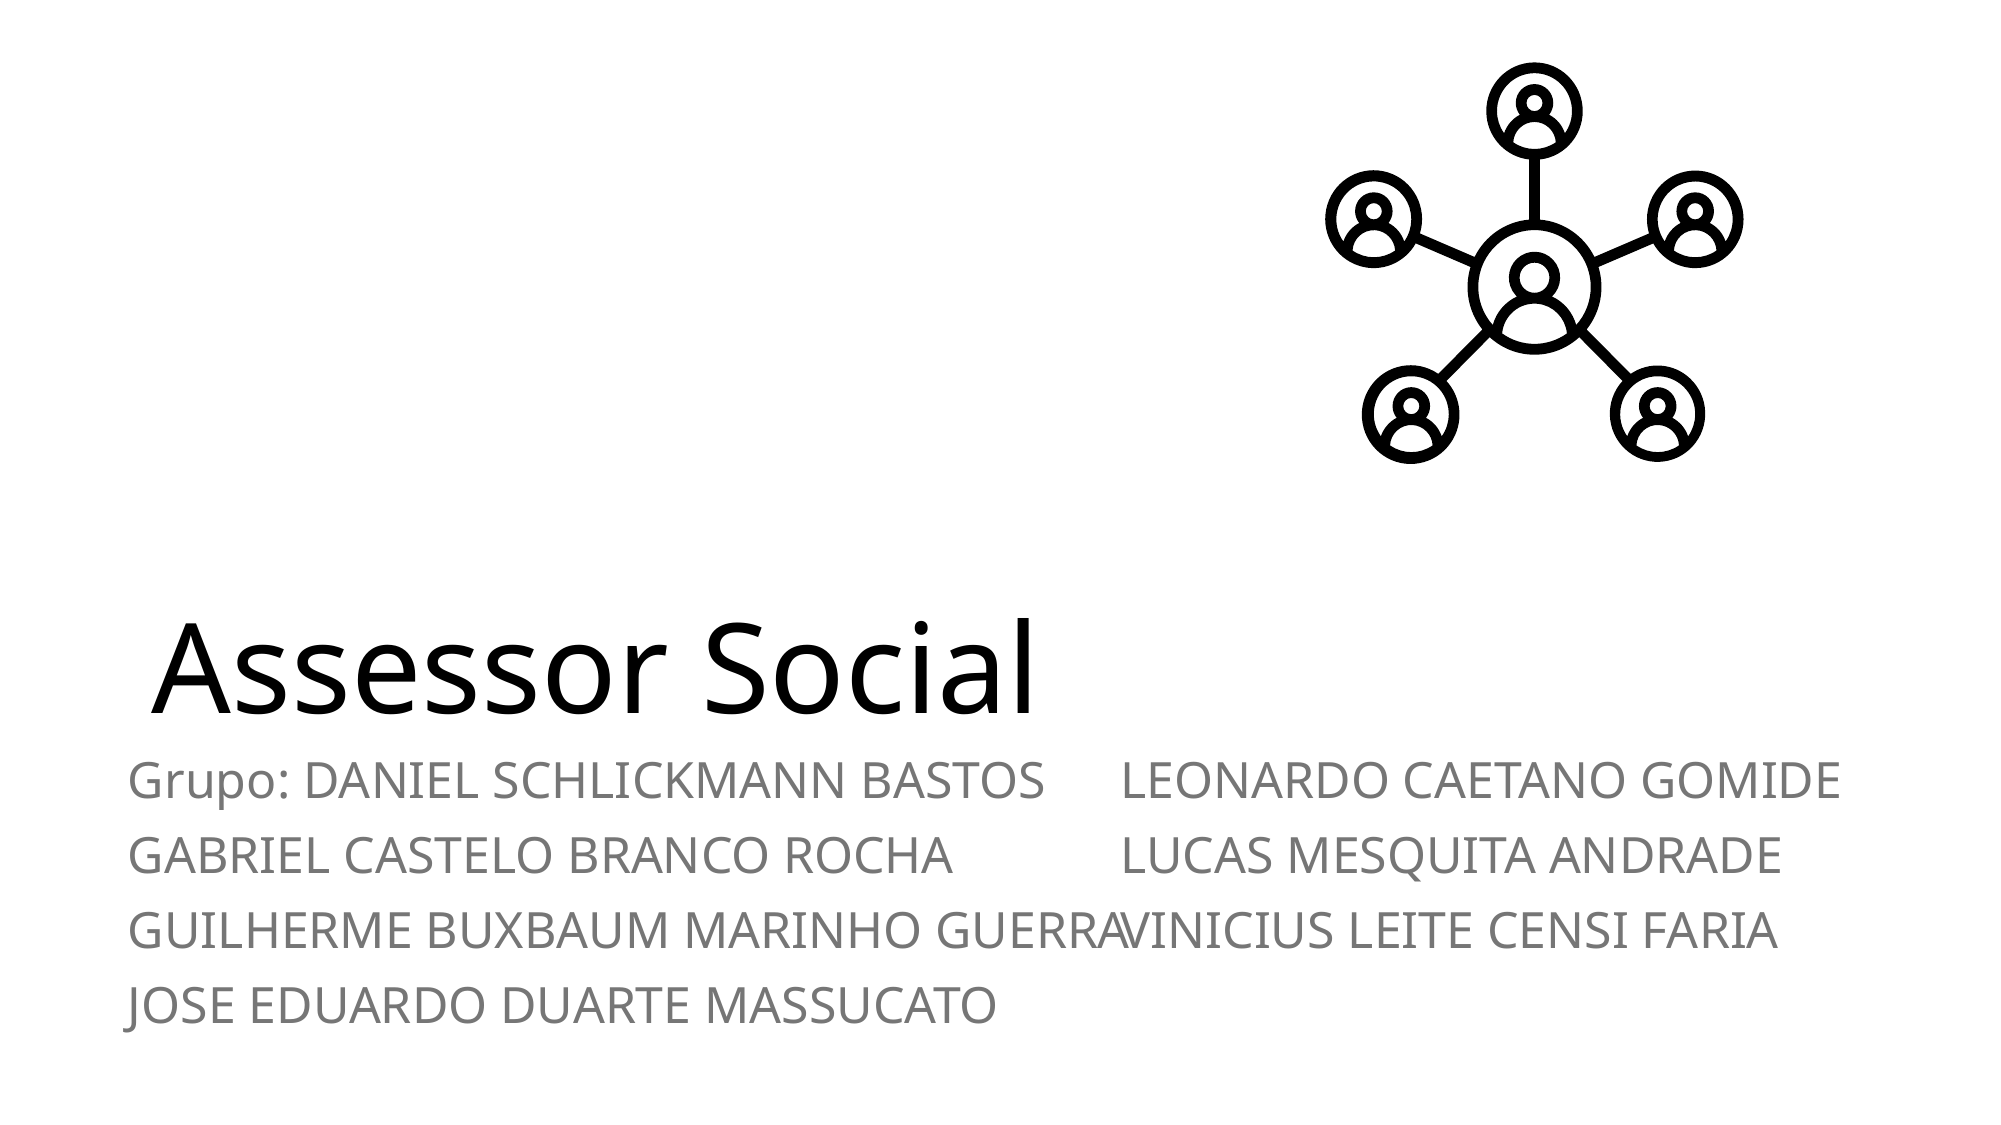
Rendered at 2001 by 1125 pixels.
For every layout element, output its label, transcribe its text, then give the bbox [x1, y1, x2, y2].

title Assessor Social [136, 280, 1862, 748]
text_box LEONARDO CAETANO GOMIDE LUCAS MESQUITA ANDRADE VINICIUS LEITE CENSI FARIA [1105, 748, 1920, 1063]
text_box Grupo: DANIEL SCHLICKMANN BASTOS GABRIEL CASTELO BRANCO ROCHA GUILHERME BUXBAUM MARINHO GUERRA JOSE EDUARDO DUARTE MASSUCATO [113, 748, 1105, 1062]
picture [1280, 0, 1800, 526]
